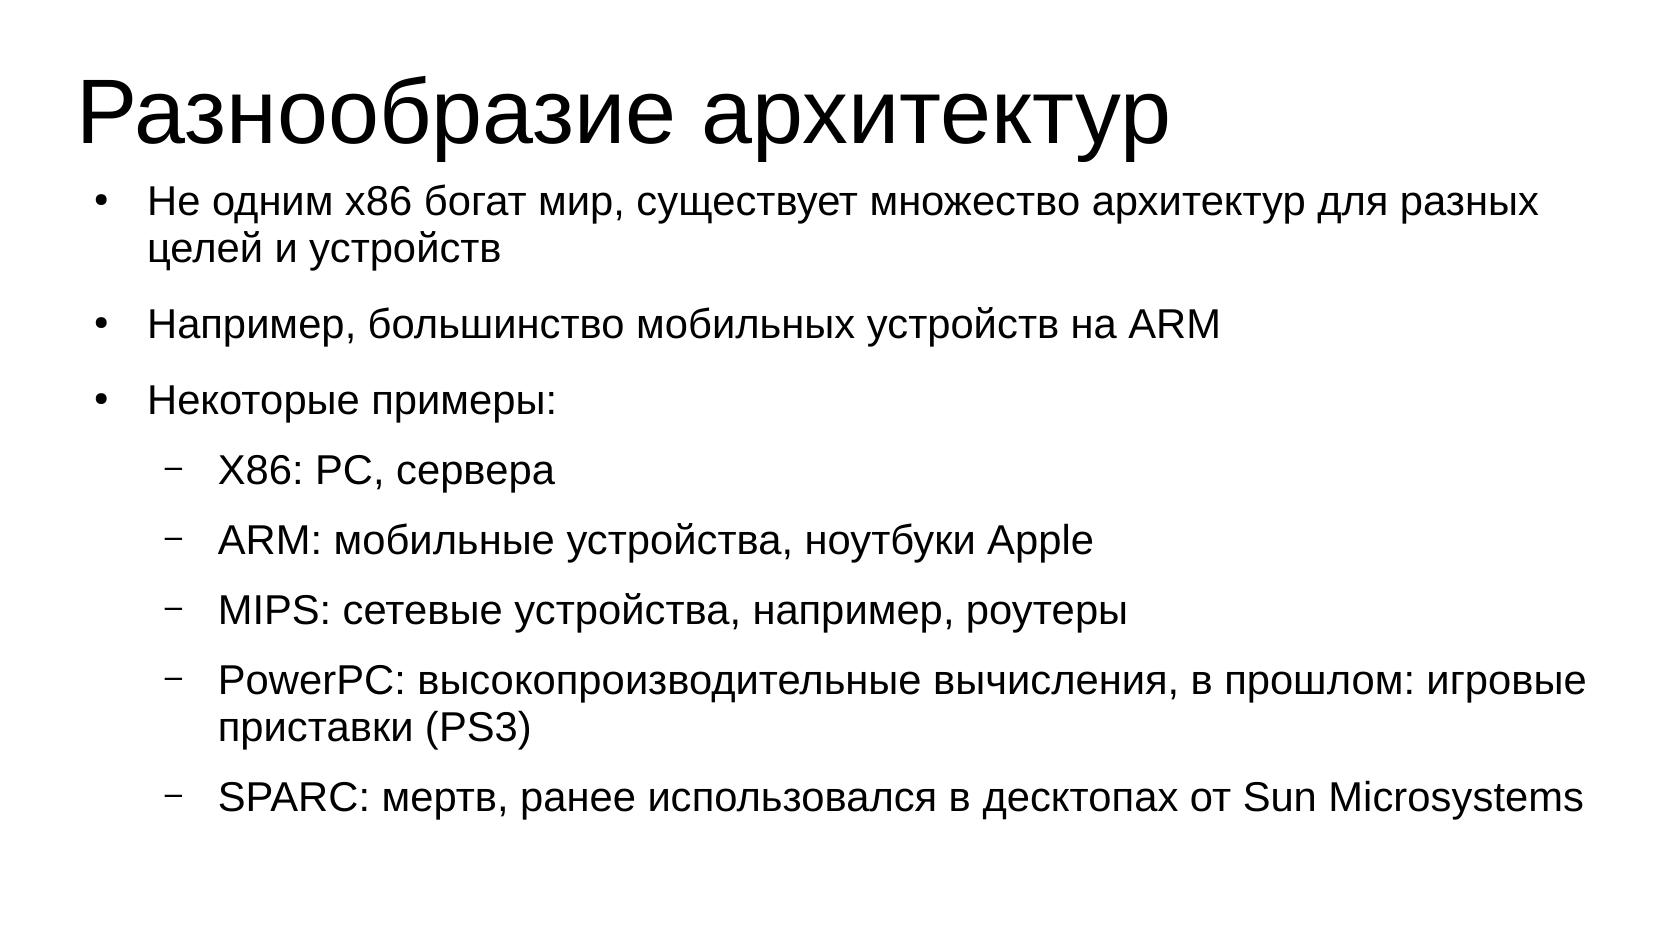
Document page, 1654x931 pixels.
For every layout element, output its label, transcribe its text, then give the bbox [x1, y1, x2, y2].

list Не одним x86 богат мир, существует множество архитектур для разных целей и устройств Например, большинство мобильных устройств на ARM Некоторые примеры: X86: PC, сервера ARM: мобильные устройства, ноутбуки Apple MIPS: сетевые устройства, например, роутеры PowerPC: высокопроизводительные вычисления, в прошлом: игровые приставки (PS3) SPARC: мертв, ранее использовался в десктопах от Sun Microsystems [76, 178, 1600, 931]
title Разнообразие архитектур [76, 34, 1565, 190]
